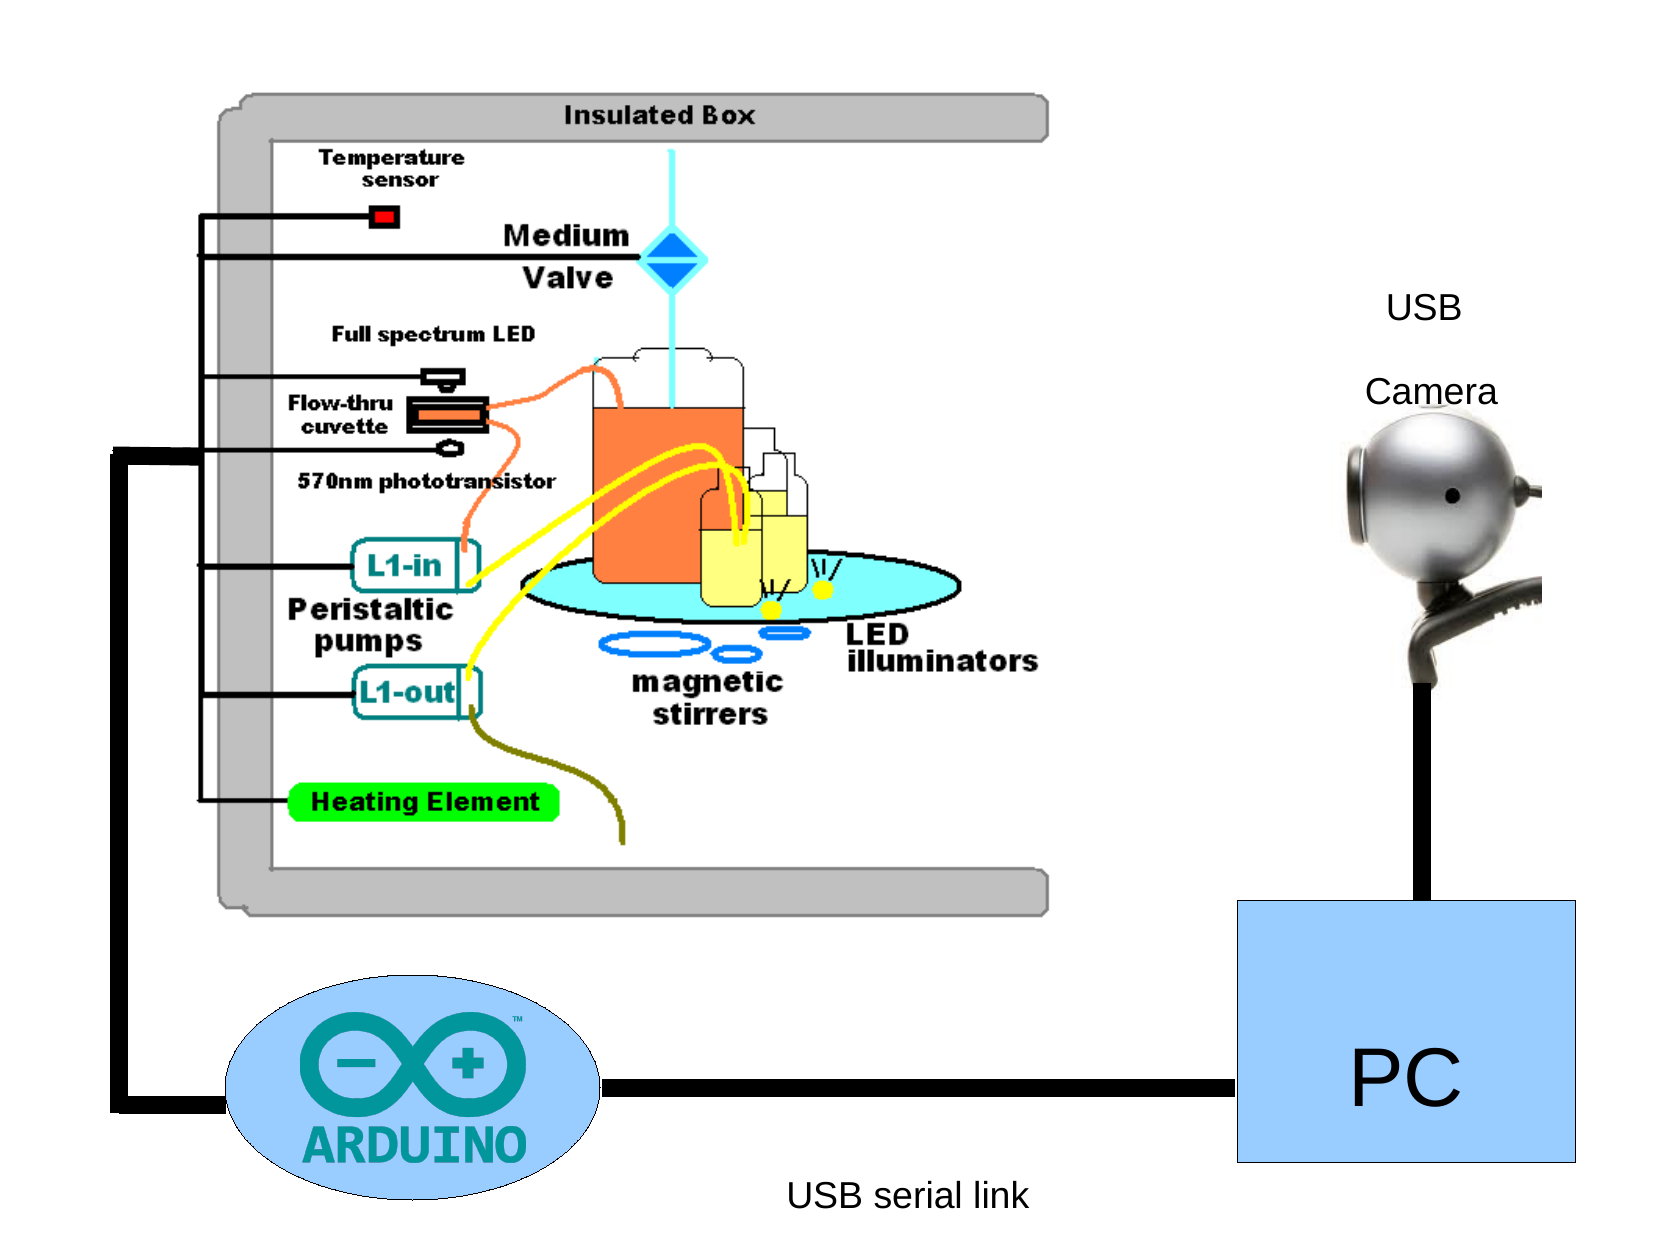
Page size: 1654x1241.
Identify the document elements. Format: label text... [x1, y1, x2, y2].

picture [1310, 330, 1542, 715]
picture [1448, 387, 1459, 392]
text_box [225, 975, 601, 1201]
text_box PC [1237, 900, 1576, 1163]
text_box USB serial link [762, 1116, 1138, 1192]
text_box USB Camera [1330, 227, 1534, 387]
picture [300, 1012, 526, 1163]
picture [1396, 394, 1406, 402]
picture [1482, 394, 1492, 402]
picture [183, 68, 1118, 933]
